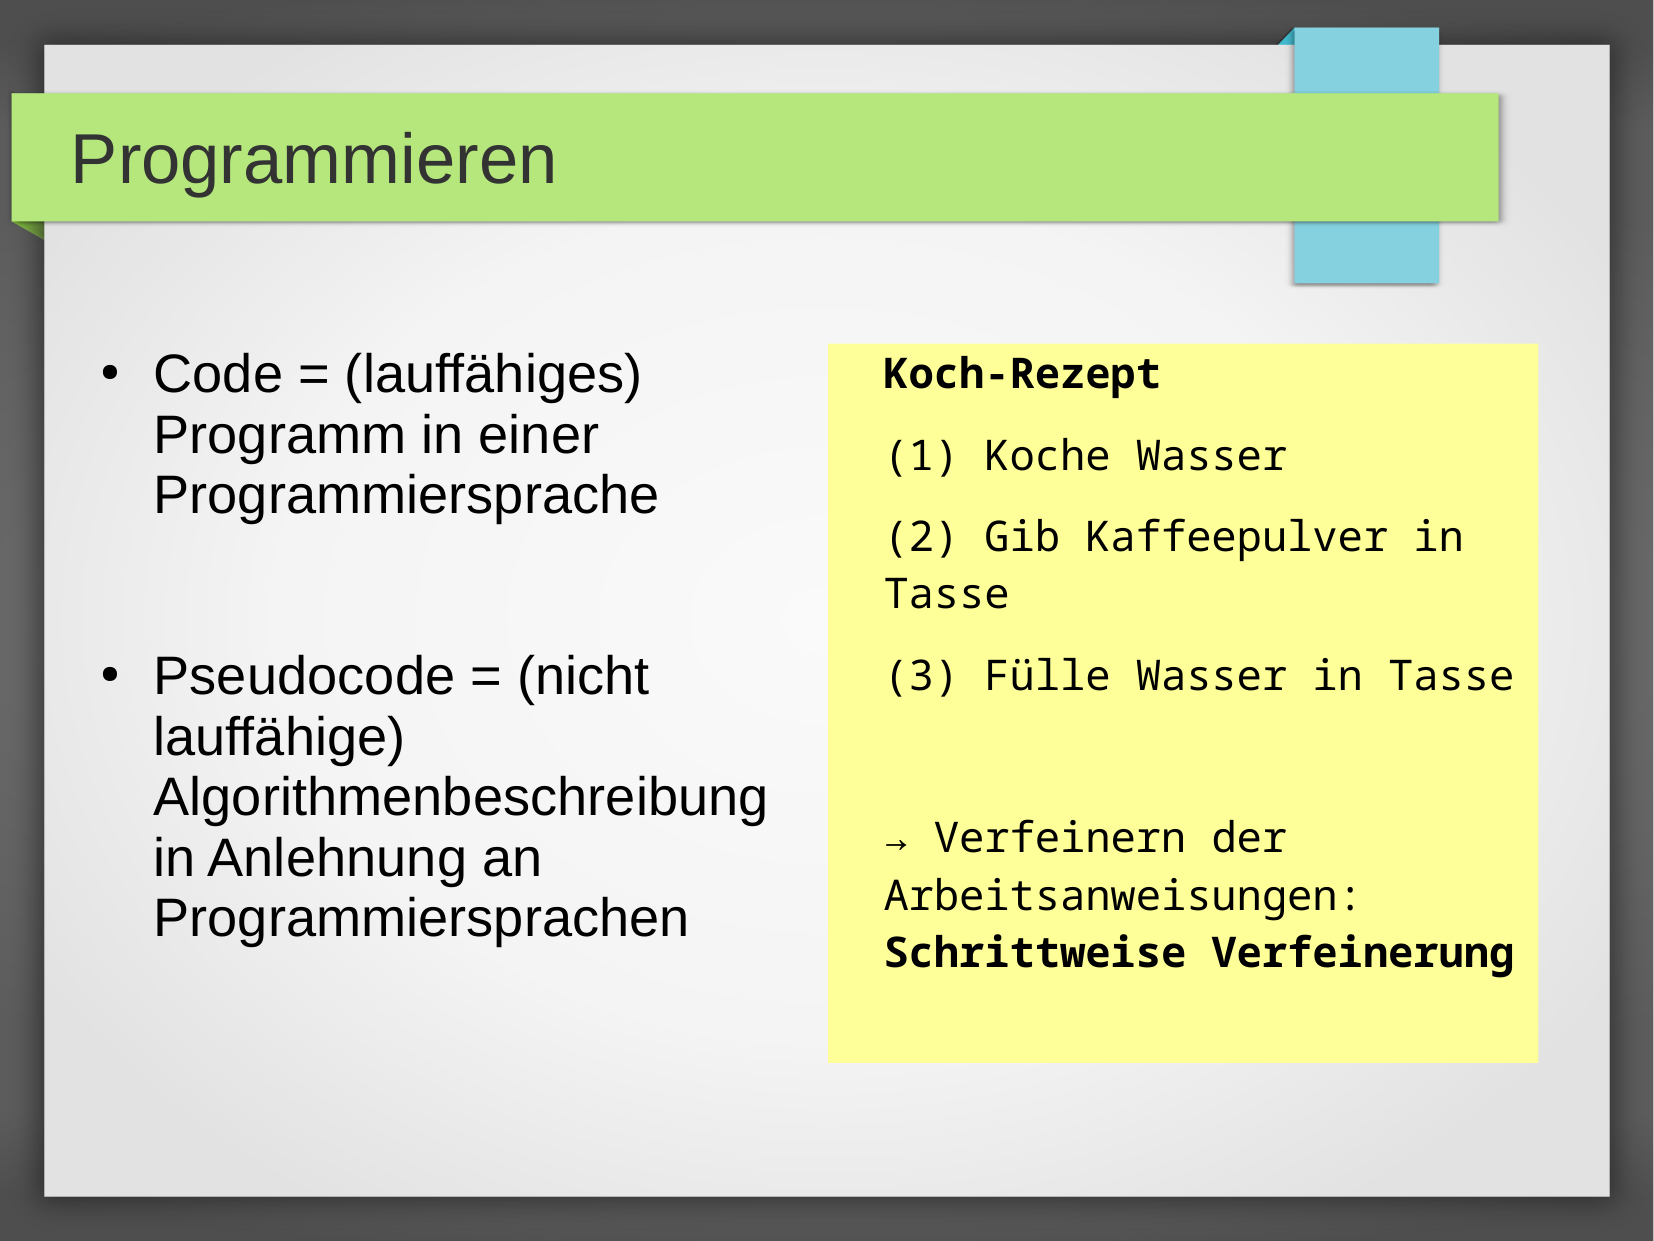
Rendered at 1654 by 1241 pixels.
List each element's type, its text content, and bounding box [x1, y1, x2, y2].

title Programmieren [70, 106, 1229, 213]
list Koch-Rezept (1) Koche Wasser (2) Gib Kaffeepulver in Tasse (3) Fülle Wasser in Tasse → Verfeinern der Arbeitsanweisungen: Schrittweise Verfeinerung [828, 343, 1539, 1063]
picture [0, 0, 1654, 1241]
list Code = (lauffähiges) Programm in einer Programmiersprache Pseudocode = (nicht lauffähige) Algorithmenbeschreibung in Anlehnung an Programmiersprachen [82, 343, 793, 1063]
